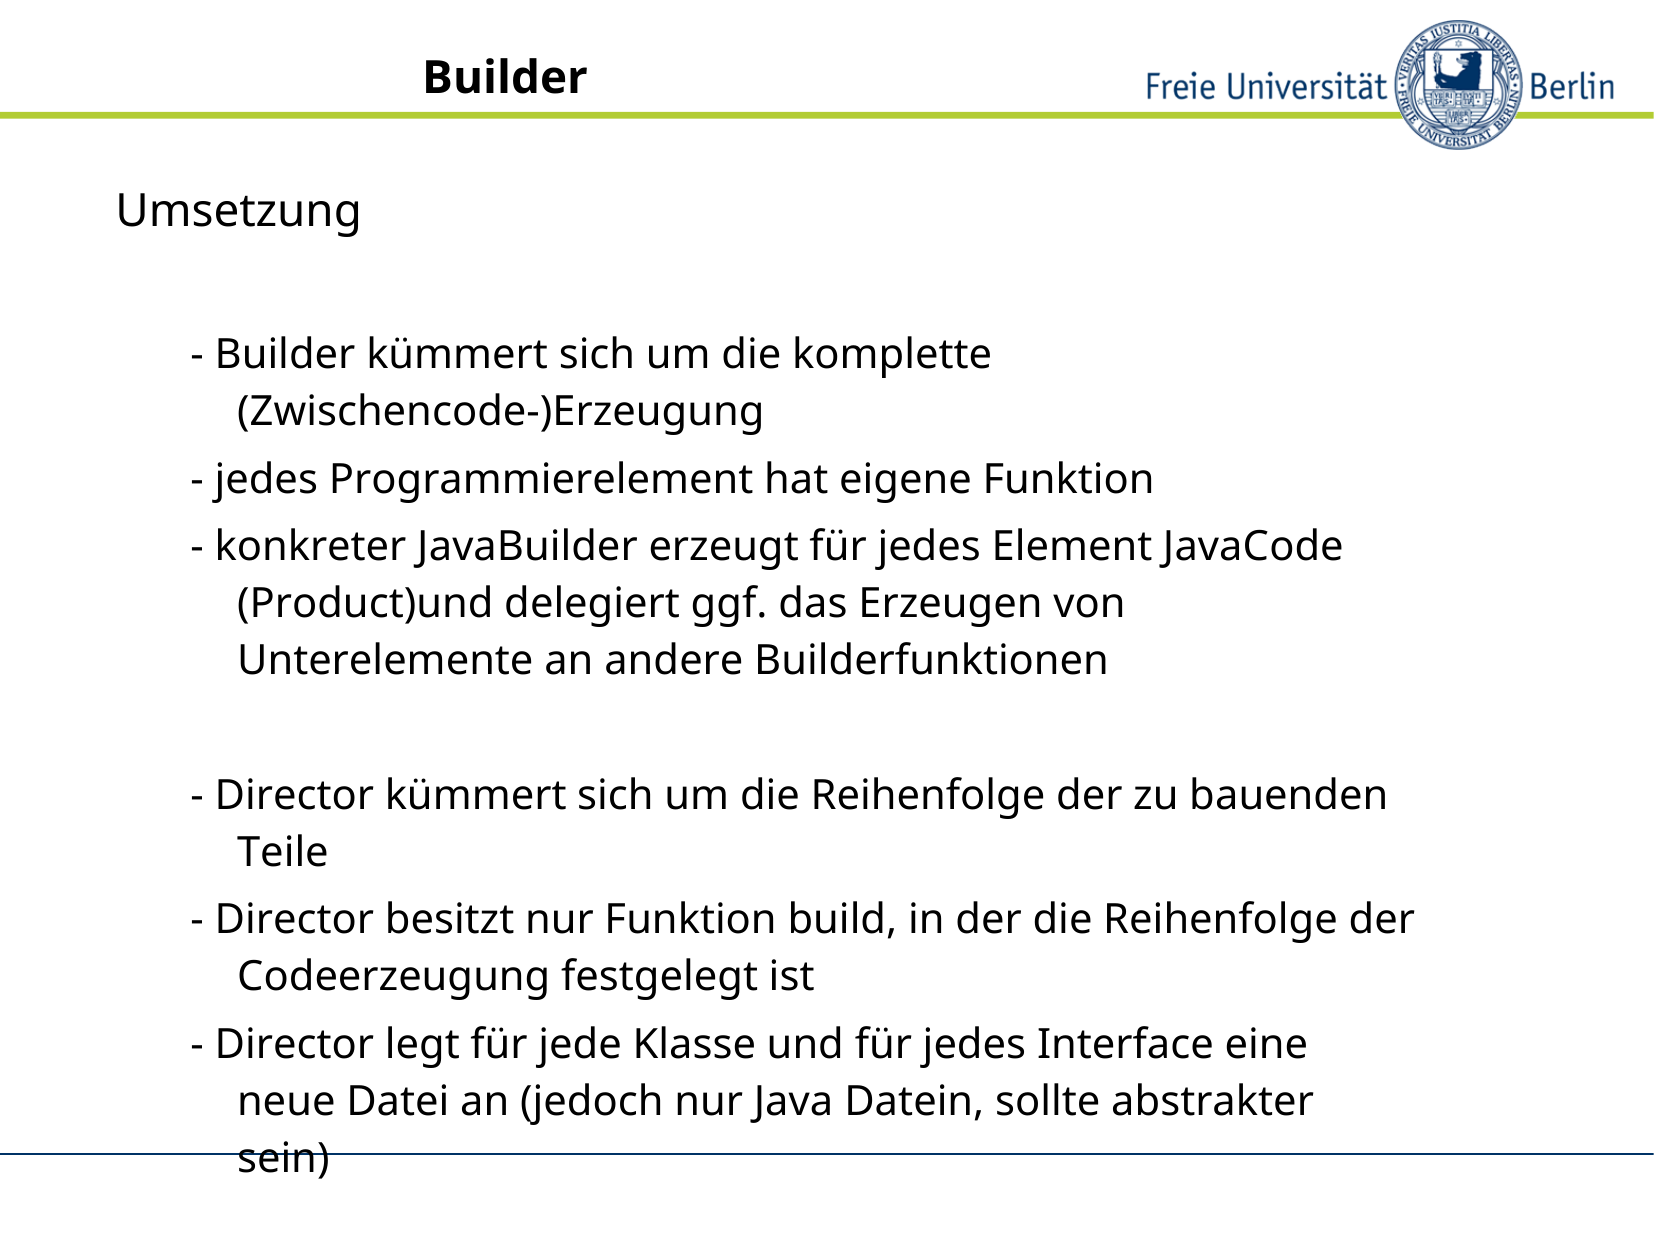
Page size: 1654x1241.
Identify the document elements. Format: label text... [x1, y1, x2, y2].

picture [1139, 145, 1620, 151]
title Builder [422, 7, 1654, 145]
list Umsetzung - Builder kümmert sich um die komplette (Zwischencode-)Erzeugung - jedes Programmierelement hat eigene Funktion - konkreter JavaBuilder erzeugt für jedes Element JavaCode (Product)und delegiert ggf. das Erzeugen von Unterelemente an andere Builderfunktionen - Director kümmert sich um die Reihenfolge der zu bauenden Teile - Director besitzt nur Funktion build, in der die Reihenfolge der Codeerzeugung festgelegt ist - Director legt für jede Klasse und für jedes Interface eine neue Datei an (jedoch nur Java Datein, sollte abstrakter sein) [115, 177, 1418, 1241]
